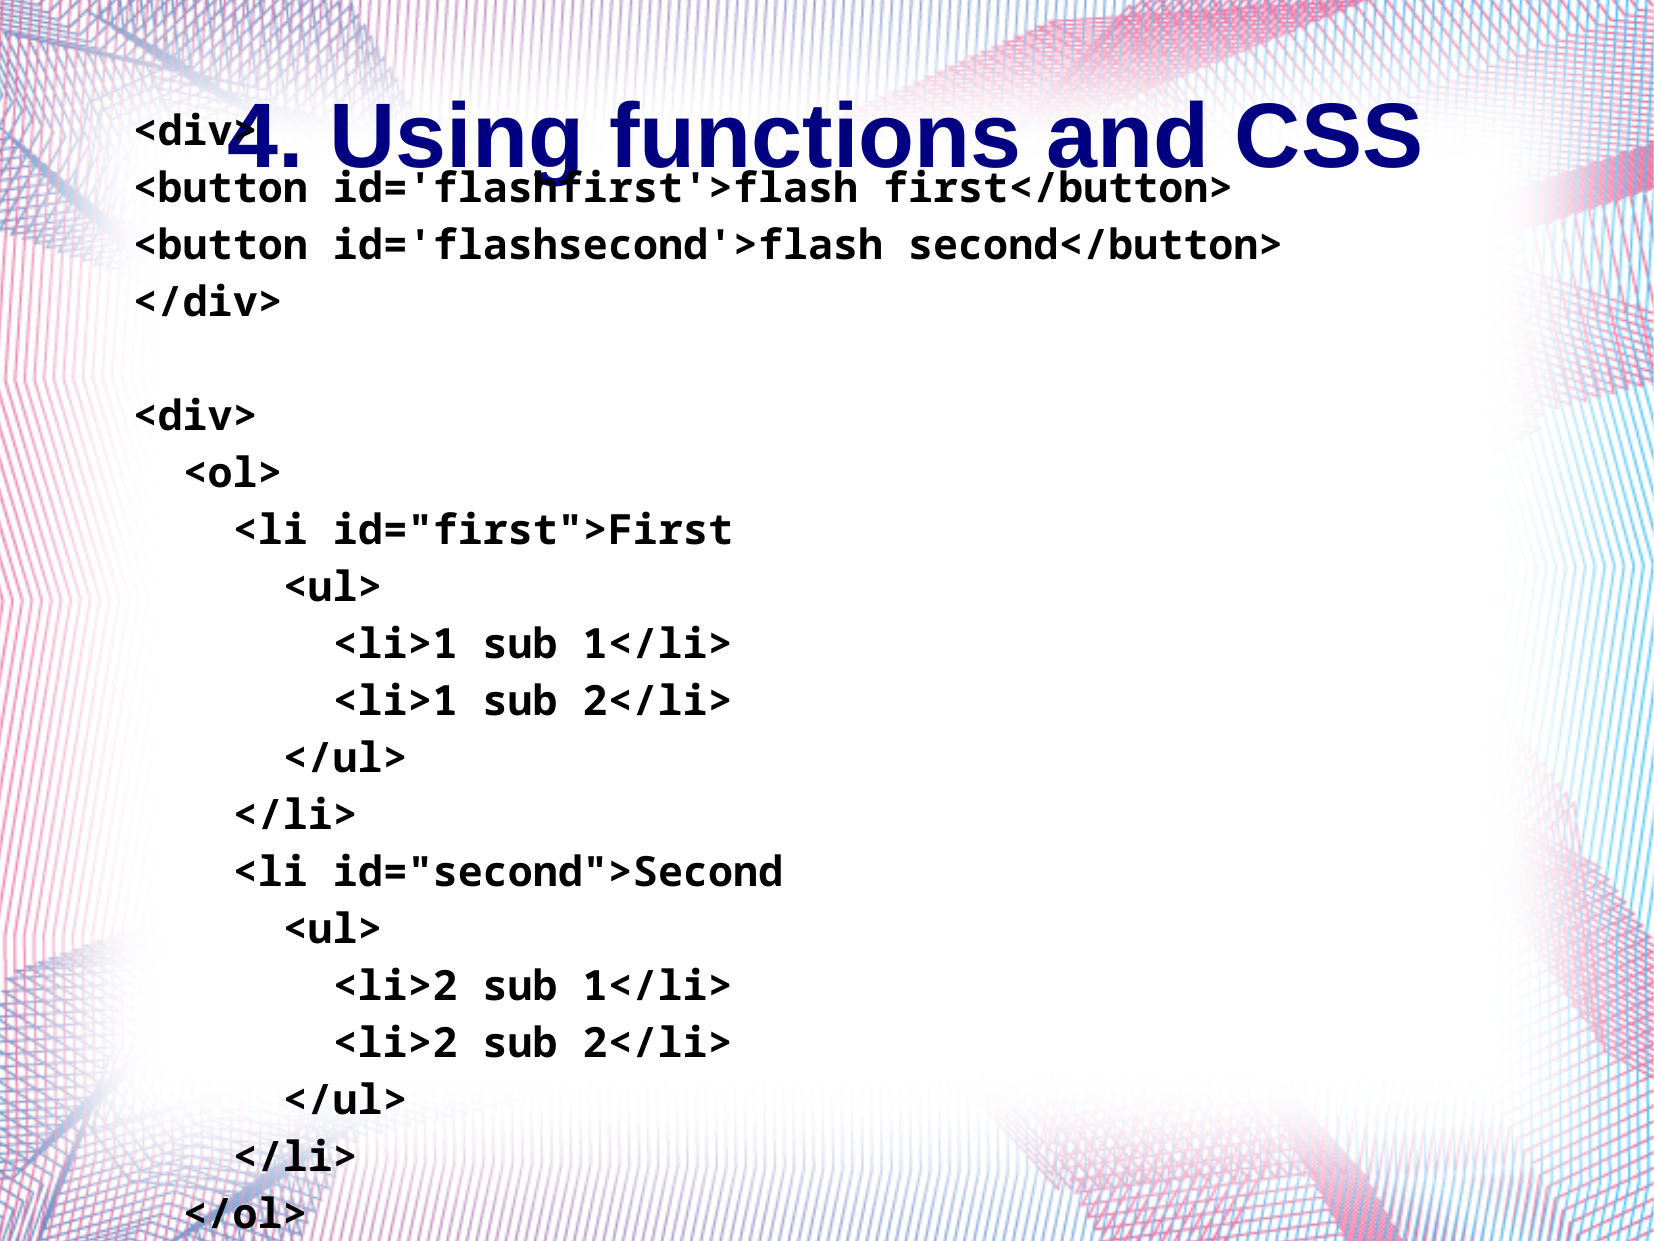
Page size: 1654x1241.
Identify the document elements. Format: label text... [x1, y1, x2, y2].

subtitle <div> <button id='flashfirst'>flash first</button> <button id='flashsecond'>flash second</button> </div> <div> <ol> <li id="first">First <ul> <li>1 sub 1</li> <li>1 sub 2</li> </ul> </li> <li id="second">Second <ul> <li>2 sub 1</li> <li>2 sub 2</li> </ul> </li> </ol> </div> [82, 208, 1571, 1191]
title 4. Using functions and CSS [82, 31, 1571, 208]
picture [0, 0, 1654, 1241]
